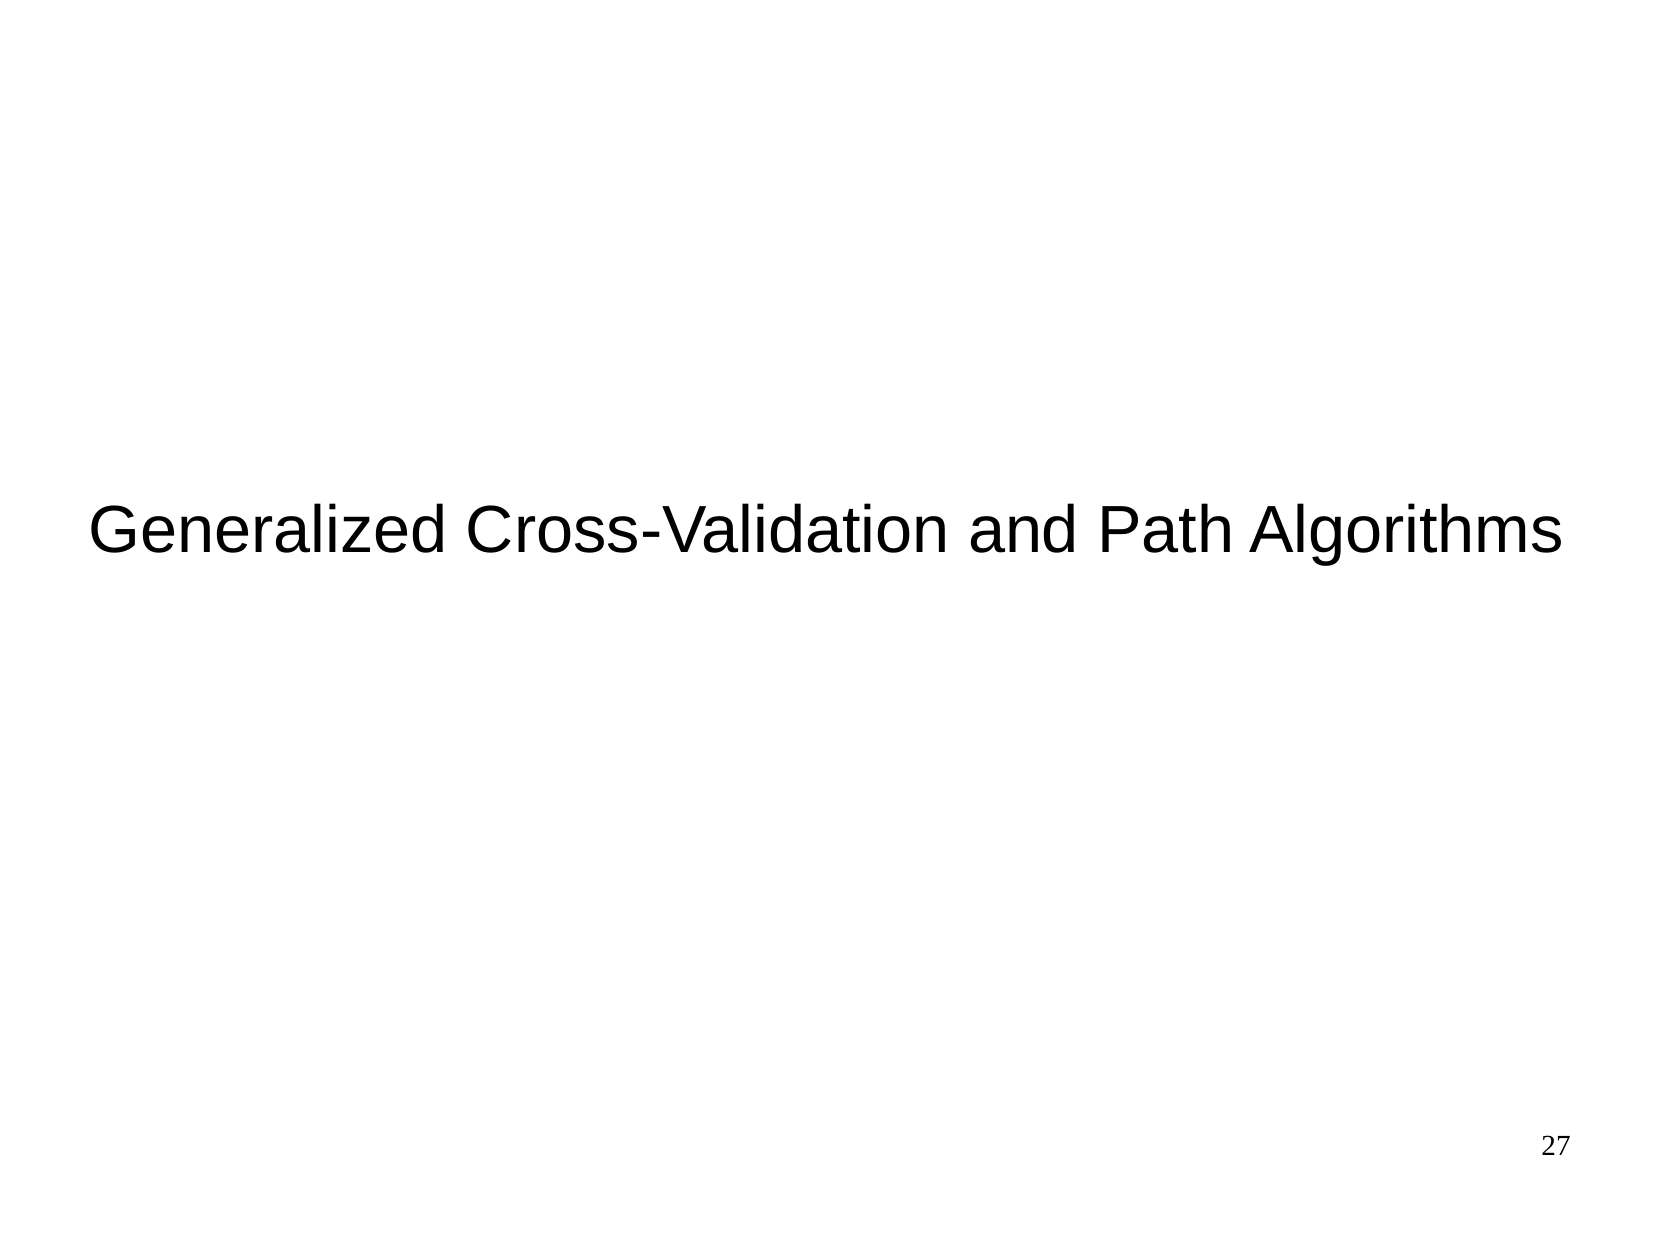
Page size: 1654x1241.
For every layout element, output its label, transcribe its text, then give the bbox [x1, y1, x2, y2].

subtitle Generalized Cross-Validation and Path Algorithms [82, 49, 1571, 1010]
